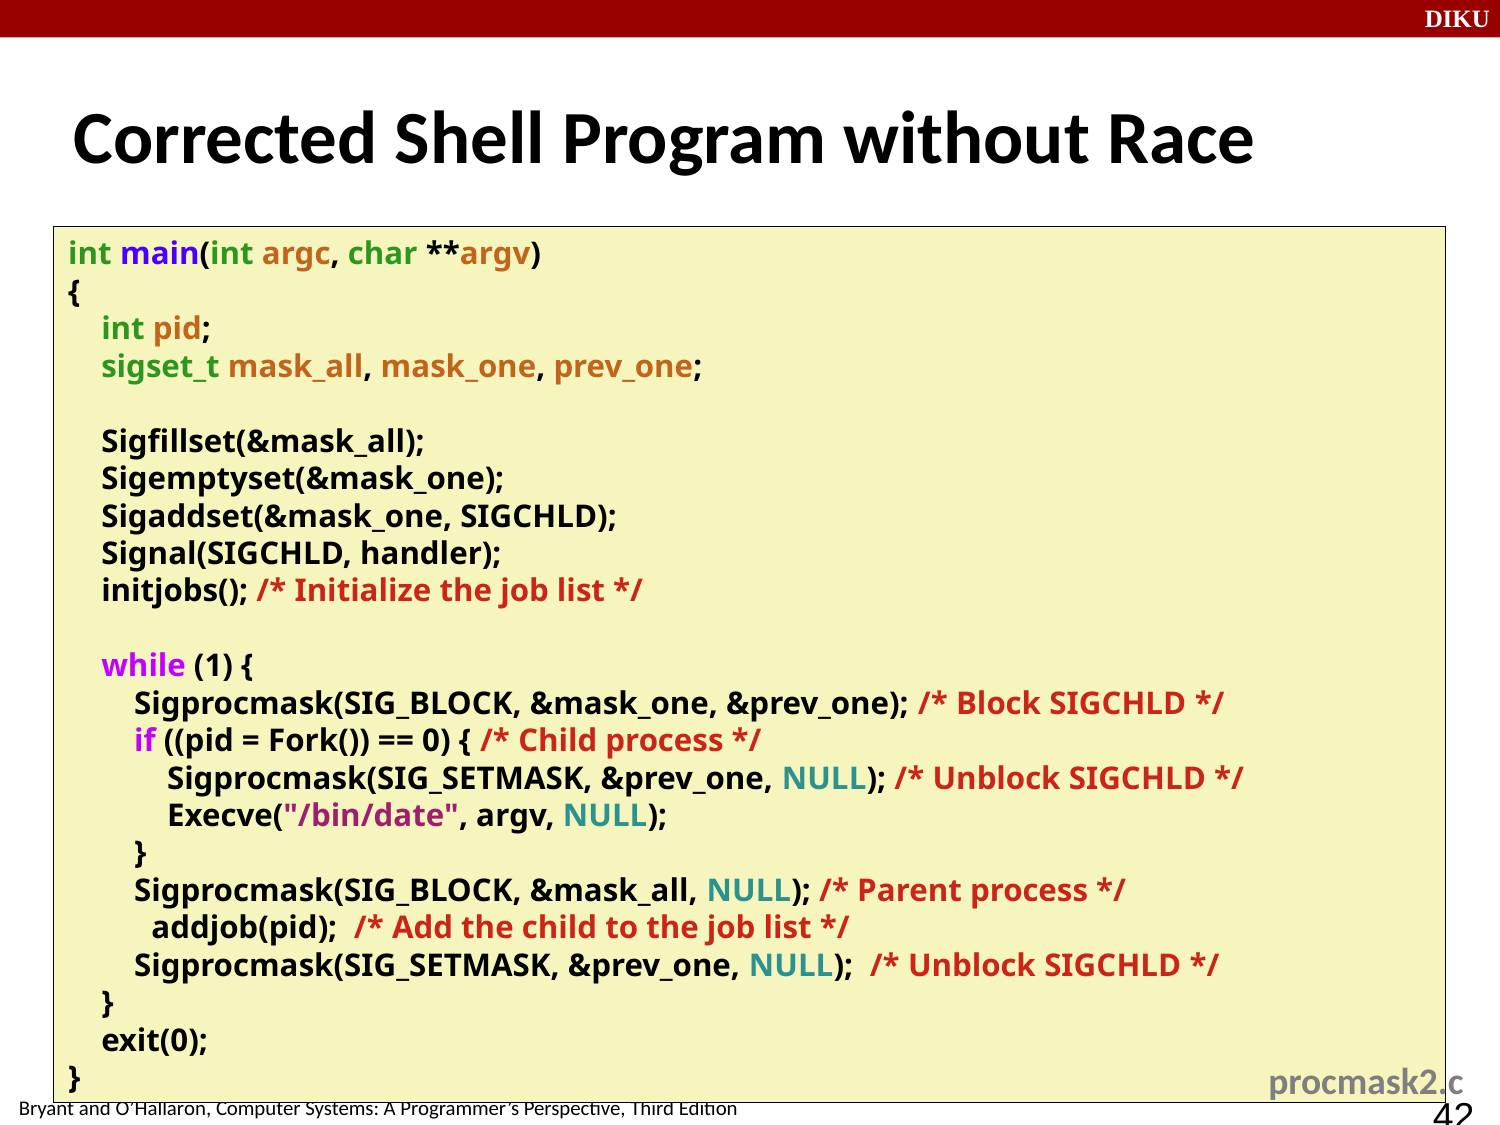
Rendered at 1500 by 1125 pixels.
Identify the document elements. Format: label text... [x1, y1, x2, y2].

text_box int main(int argc, char **argv) { int pid; sigset_t mask_all, mask_one, prev_one; Sigfillset(&mask_all); Sigemptyset(&mask_one); Sigaddset(&mask_one, SIGCHLD); Signal(SIGCHLD, handler); initjobs(); /* Initialize the job list */ while (1) { Sigprocmask(SIG_BLOCK, &mask_one, &prev_one); /* Block SIGCHLD */ if ((pid = Fork()) == 0) { /* Child process */ Sigprocmask(SIG_SETMASK, &prev_one, NULL); /* Unblock SIGCHLD */ Execve("/bin/date", argv, NULL); } Sigprocmask(SIG_BLOCK, &mask_all, NULL); /* Parent process */ addjob(pid); /* Add the child to the job list */ Sigprocmask(SIG_SETMASK, &prev_one, NULL); /* Unblock SIGCHLD */ } exit(0); } [53, 226, 1446, 1103]
text_box procmask2.c [1253, 1049, 1479, 1110]
text_box Corrected Shell Program without Race [58, 71, 1350, 197]
